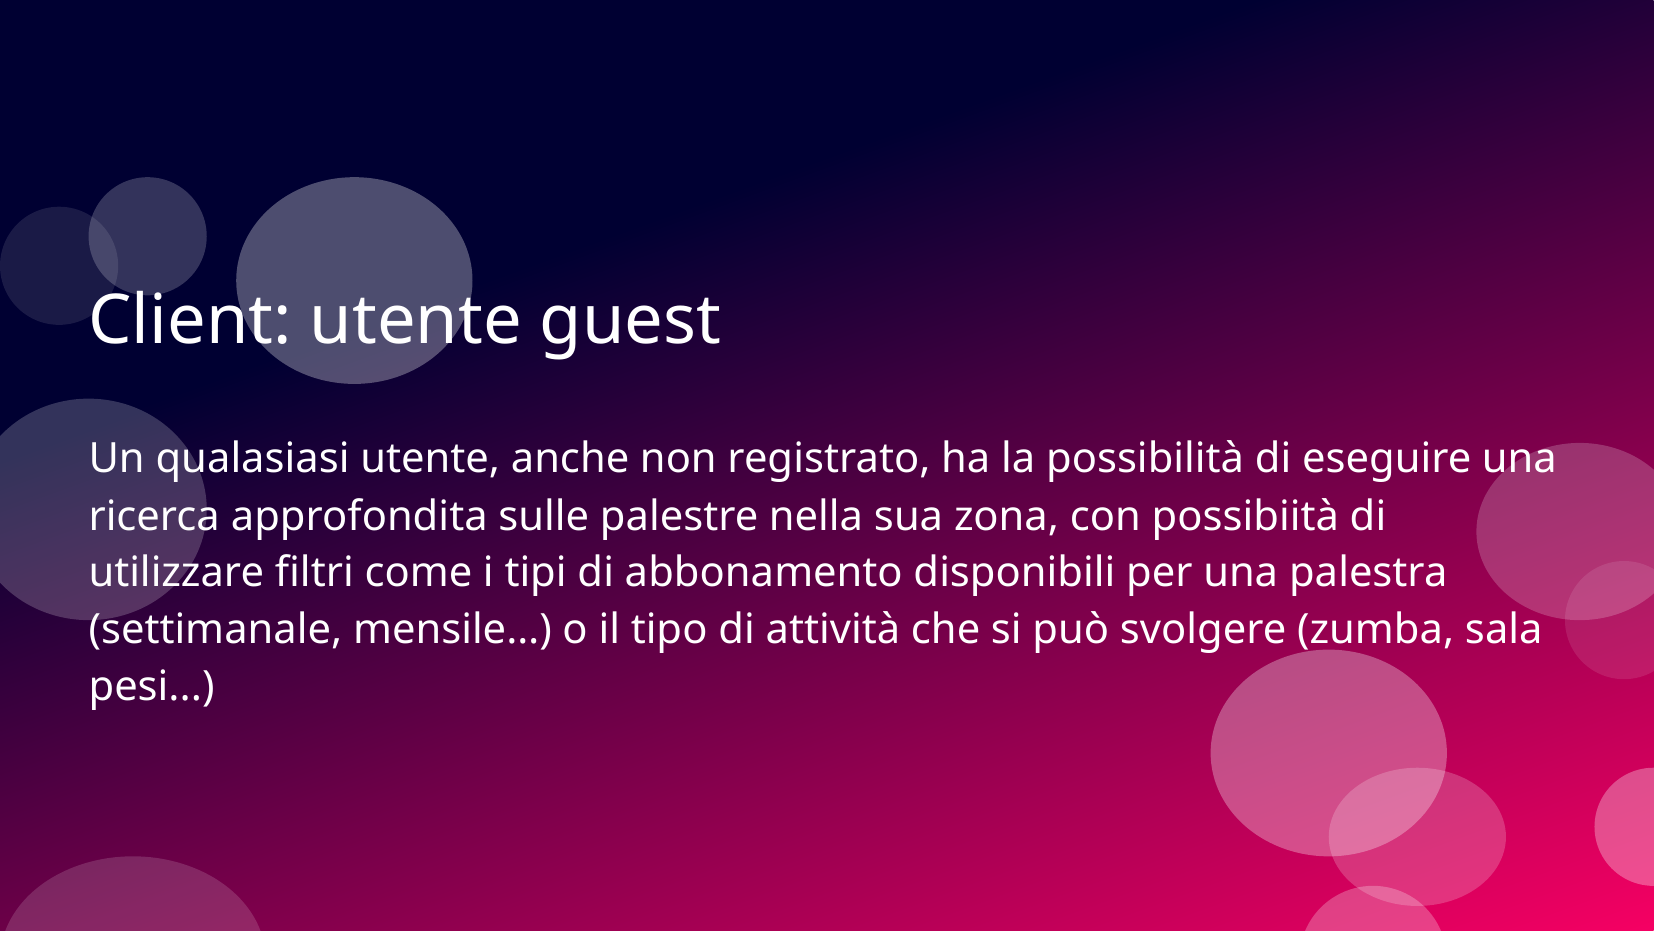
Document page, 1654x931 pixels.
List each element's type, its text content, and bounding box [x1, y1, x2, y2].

title Client: utente guest [88, 236, 1565, 399]
subtitle Un qualasiasi utente, anche non registrato, ha la possibilità di eseguire una ricerca approfondita sulle palestre nella sua zona, con possibiità di utilizzare filtri come i tipi di abbonamento disponibili per una palestra (settimanale, mensile…) o il tipo di attività che si può svolgere (zumba, sala pesi...) [88, 428, 1565, 783]
